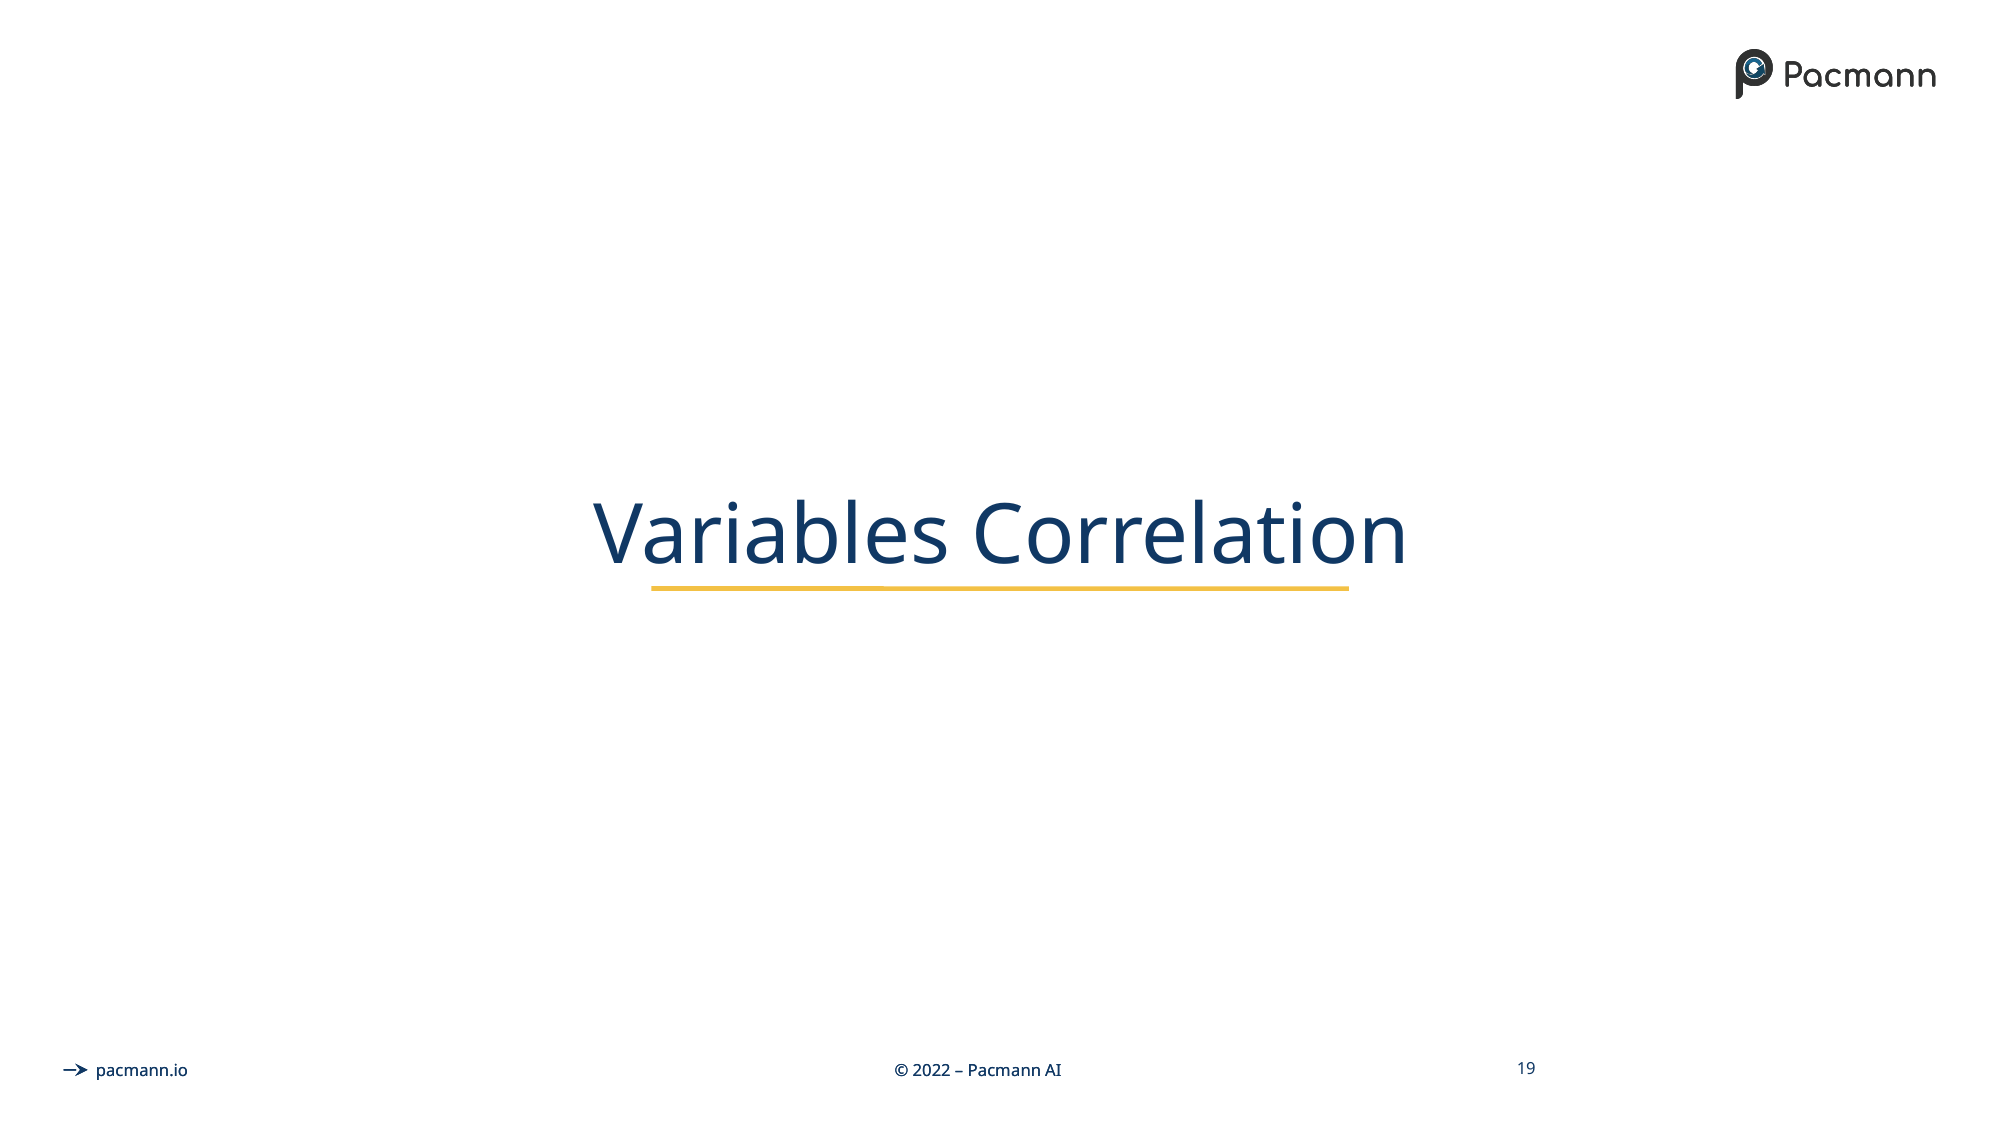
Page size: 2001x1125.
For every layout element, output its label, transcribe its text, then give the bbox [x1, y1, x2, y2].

title Variables Correlation [51, 441, 1952, 589]
picture [1707, 36, 1966, 112]
